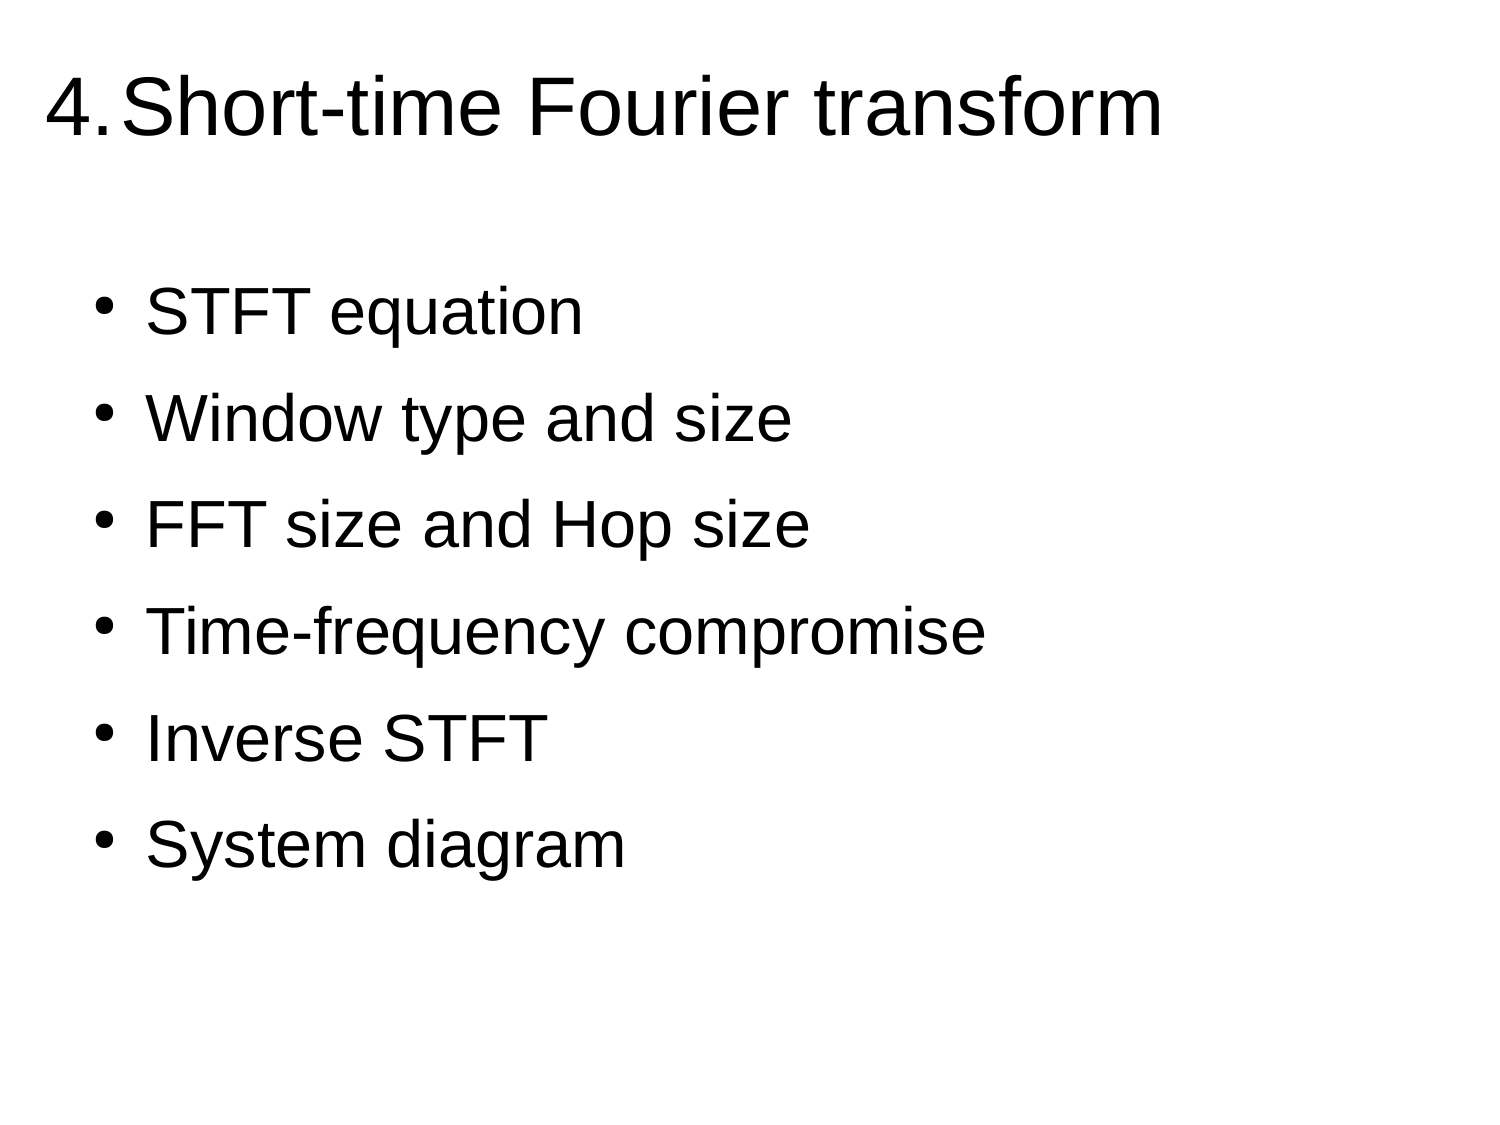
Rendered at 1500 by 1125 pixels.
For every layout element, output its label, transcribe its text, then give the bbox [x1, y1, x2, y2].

list STFT equation Window type and size FFT size and Hop size Time-frequency compromise Inverse STFT System diagram [75, 263, 1425, 1006]
title 4. Short-time Fourier transform [45, 13, 1396, 201]
